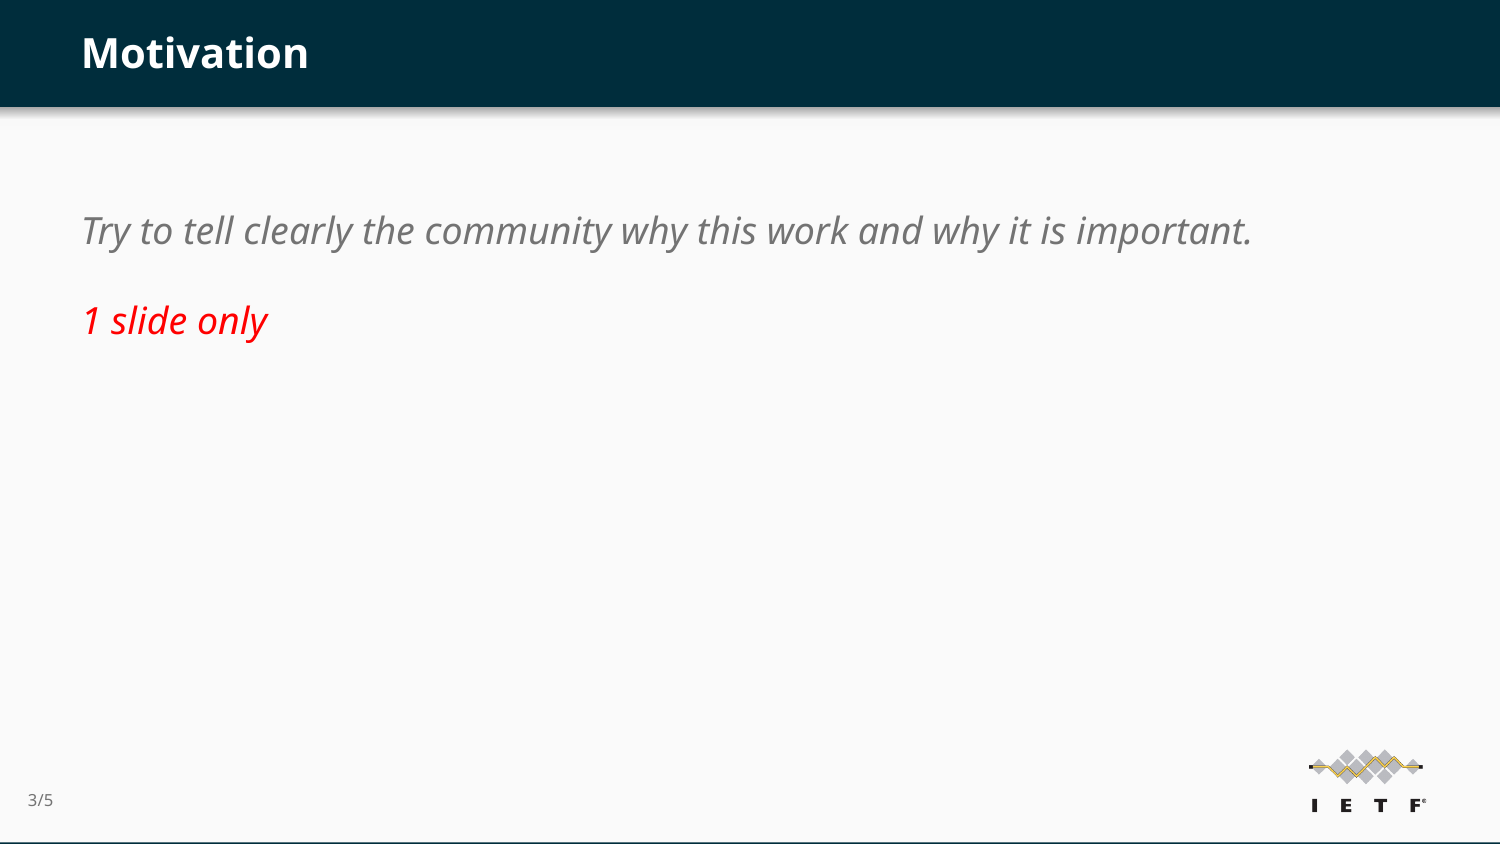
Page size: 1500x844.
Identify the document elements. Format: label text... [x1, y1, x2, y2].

picture [1299, 741, 1436, 820]
title Motivation [65, 2, 1464, 102]
text_box Try to tell clearly the community why this work and why it is important. 1 slide only [65, 191, 1464, 357]
